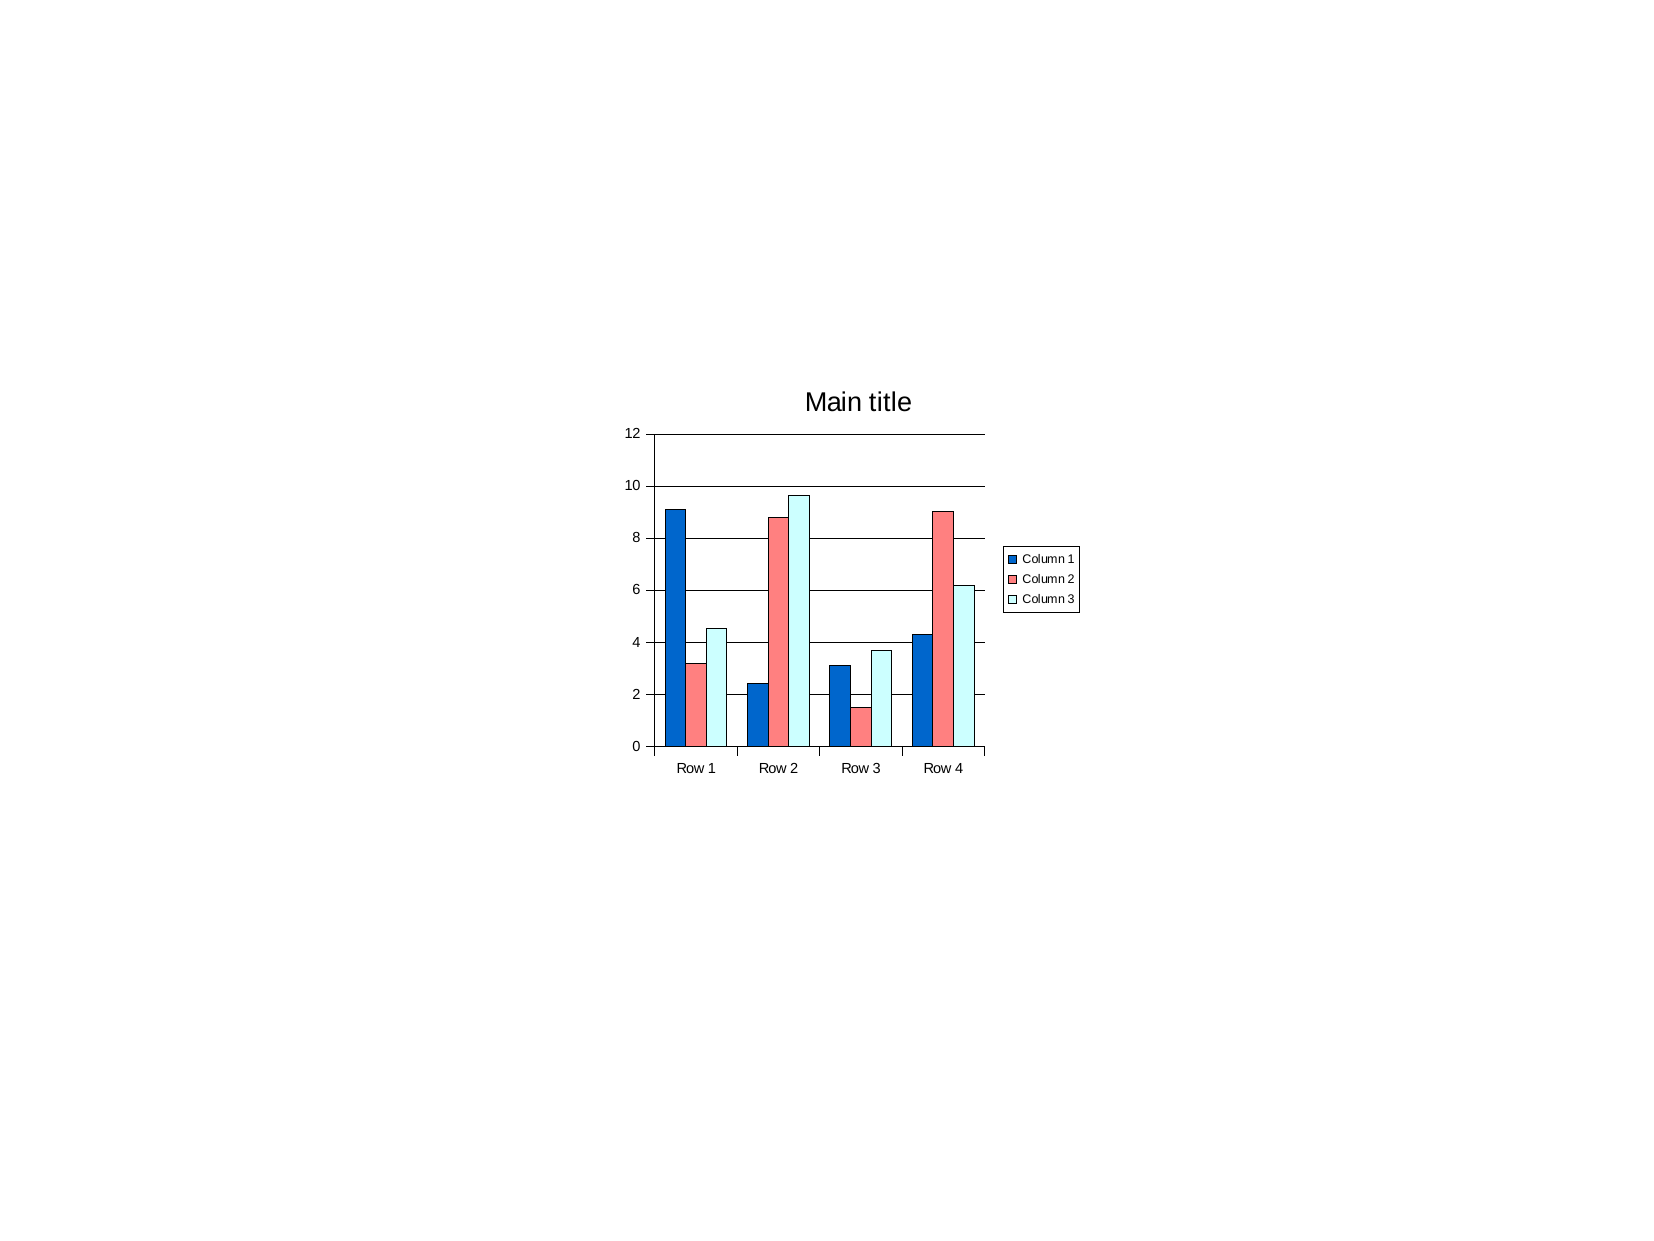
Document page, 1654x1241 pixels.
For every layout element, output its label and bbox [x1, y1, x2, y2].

chart [615, 371, 1088, 786]
